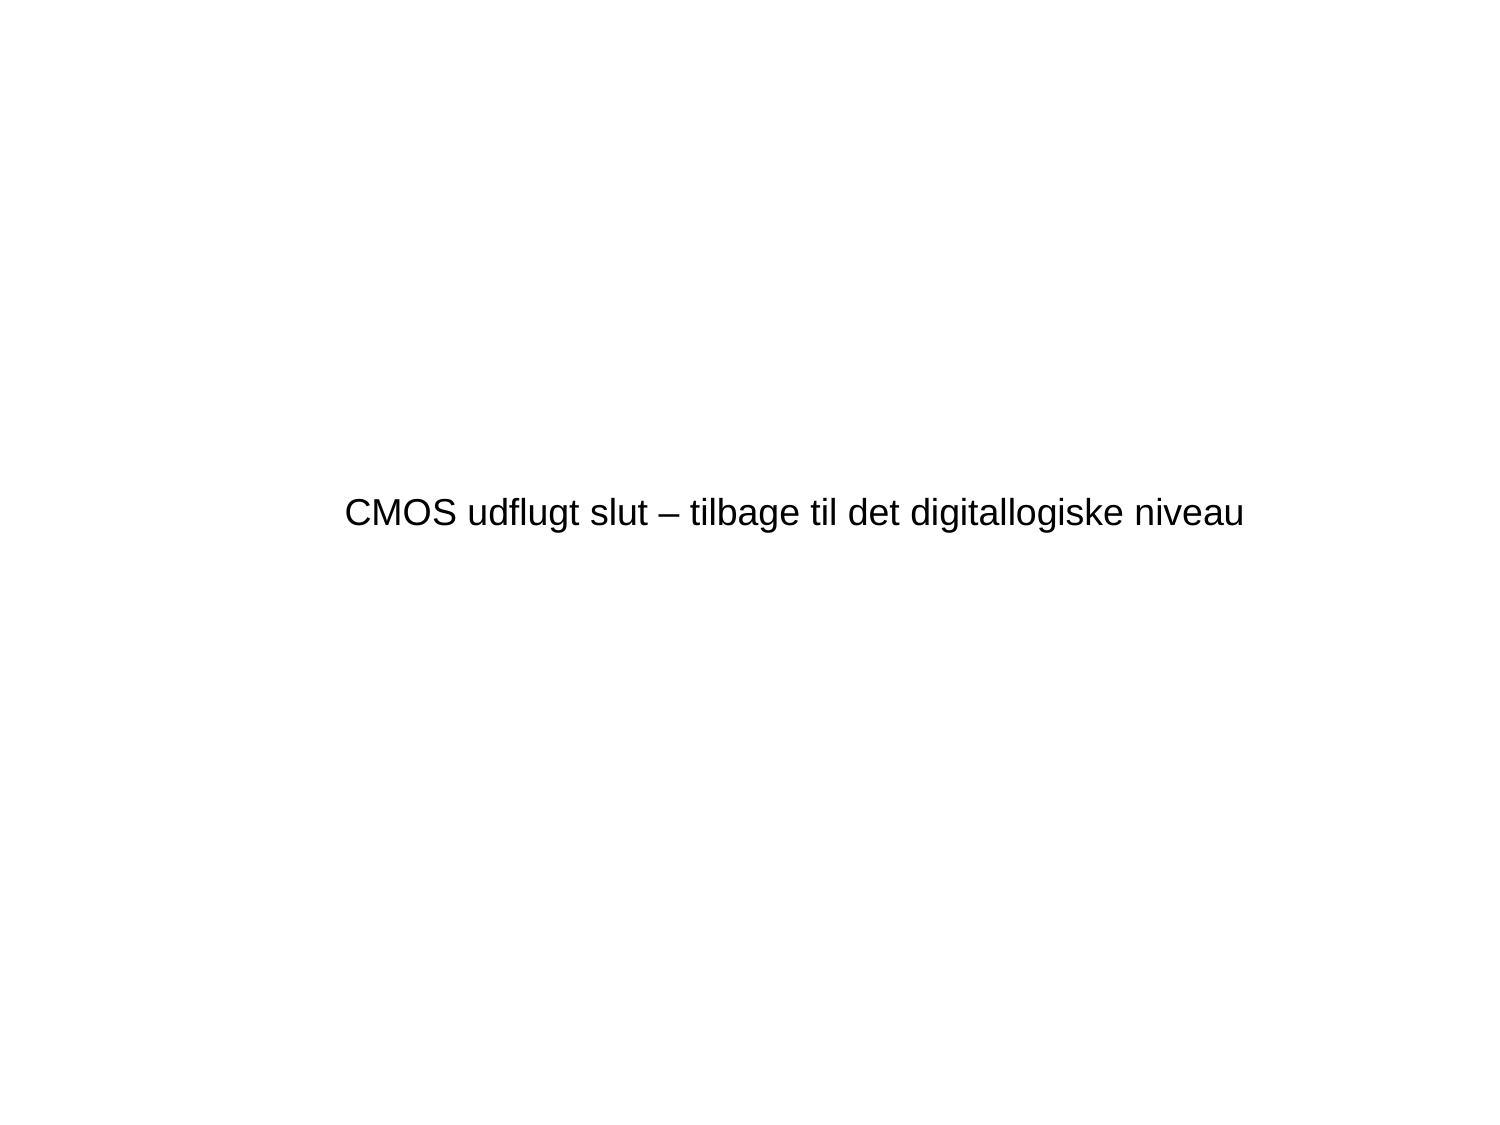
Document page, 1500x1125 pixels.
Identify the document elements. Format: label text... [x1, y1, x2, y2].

text_box CMOS udflugt slut – tilbage til det digitallogiske niveau [329, 480, 1261, 540]
